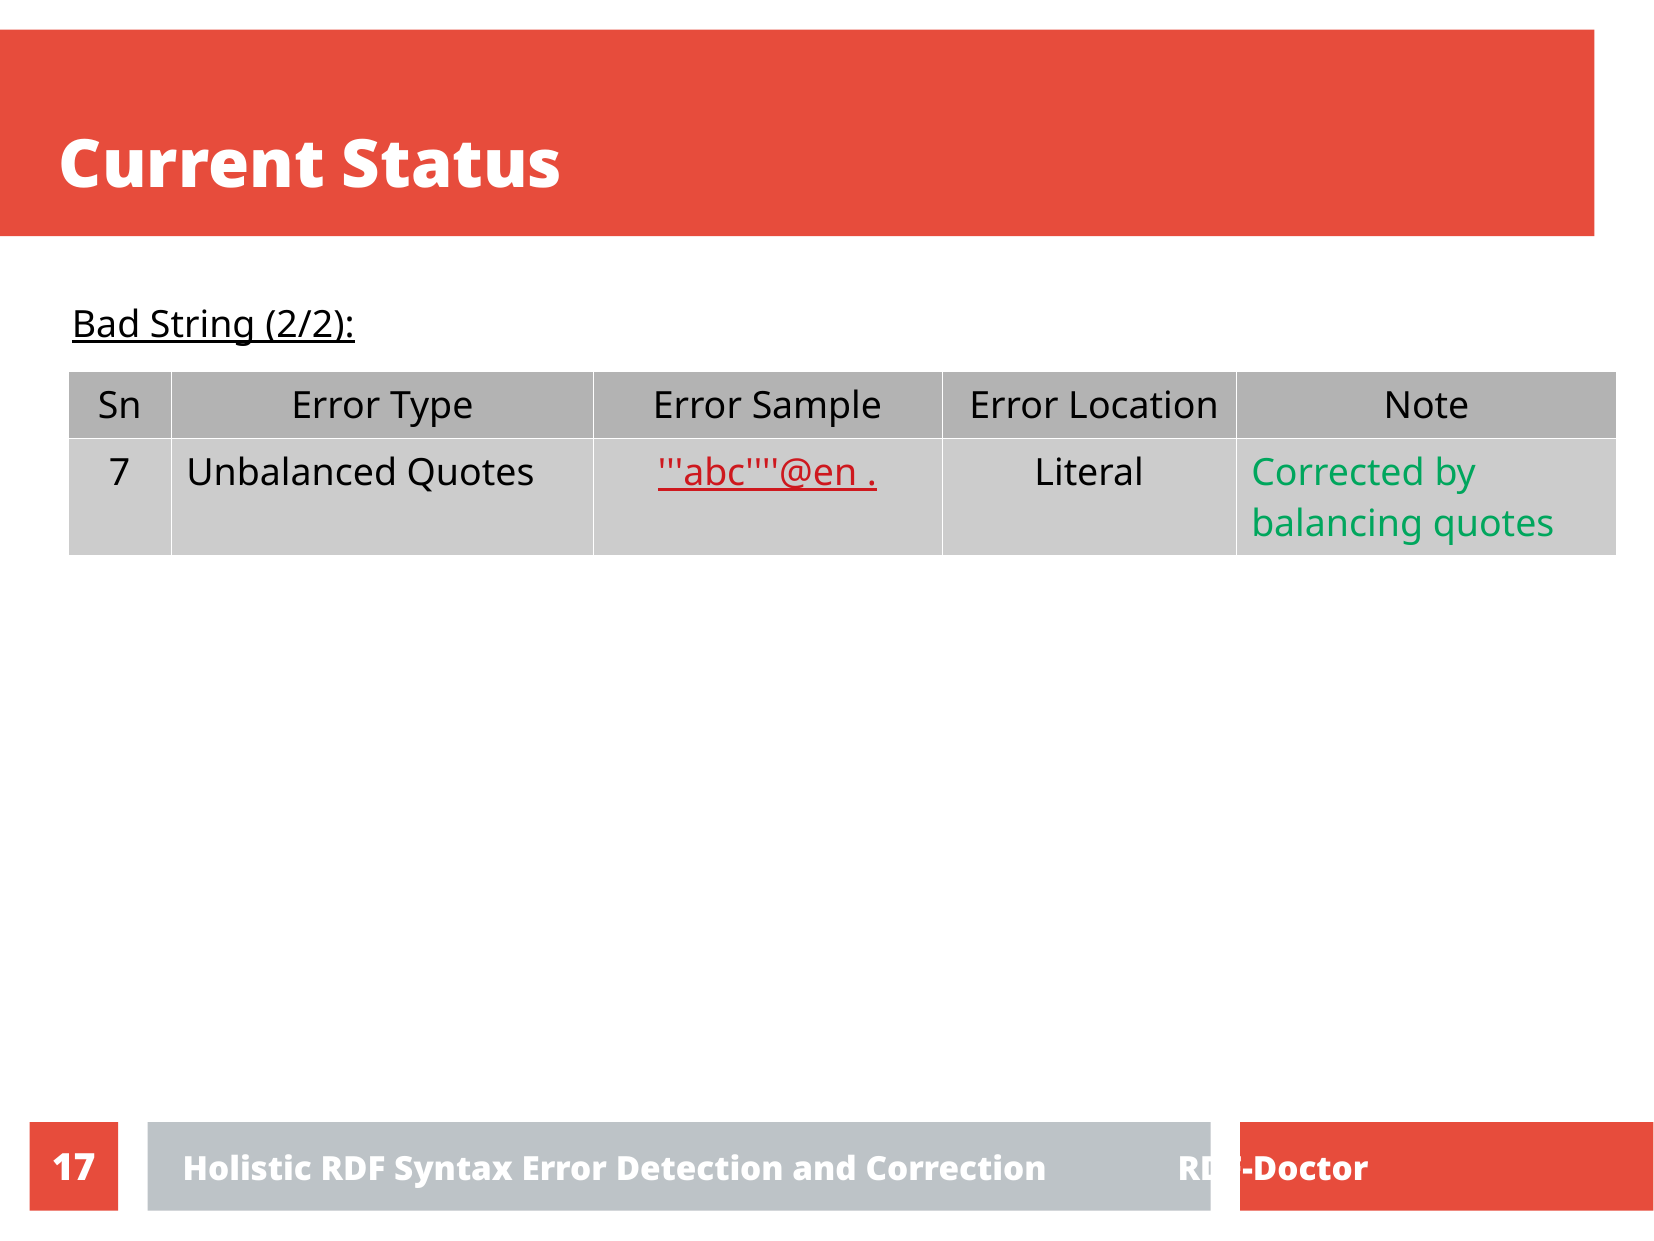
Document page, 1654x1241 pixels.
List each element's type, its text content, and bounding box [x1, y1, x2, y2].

table_cell 7 [69, 439, 171, 555]
table_header Sn [69, 400, 171, 438]
table_header Note [1237, 372, 1616, 438]
table_header Error Location [943, 372, 1236, 438]
title Current Status [59, 59, 1595, 207]
table_cell '''abc''''@en . [594, 439, 942, 555]
text_box Holistic RDF Syntax Error Detection and Correction RDF-Doctor [182, 1137, 1638, 1191]
text_box Bad String (2/2): [57, 289, 760, 400]
table_cell Corrected by balancing quotes [1237, 439, 1616, 555]
table_cell Unbalanced Quotes [172, 439, 593, 555]
table_cell Literal [943, 439, 1236, 555]
table_header Error Type [172, 400, 593, 438]
table_header Error Sample [594, 372, 942, 438]
